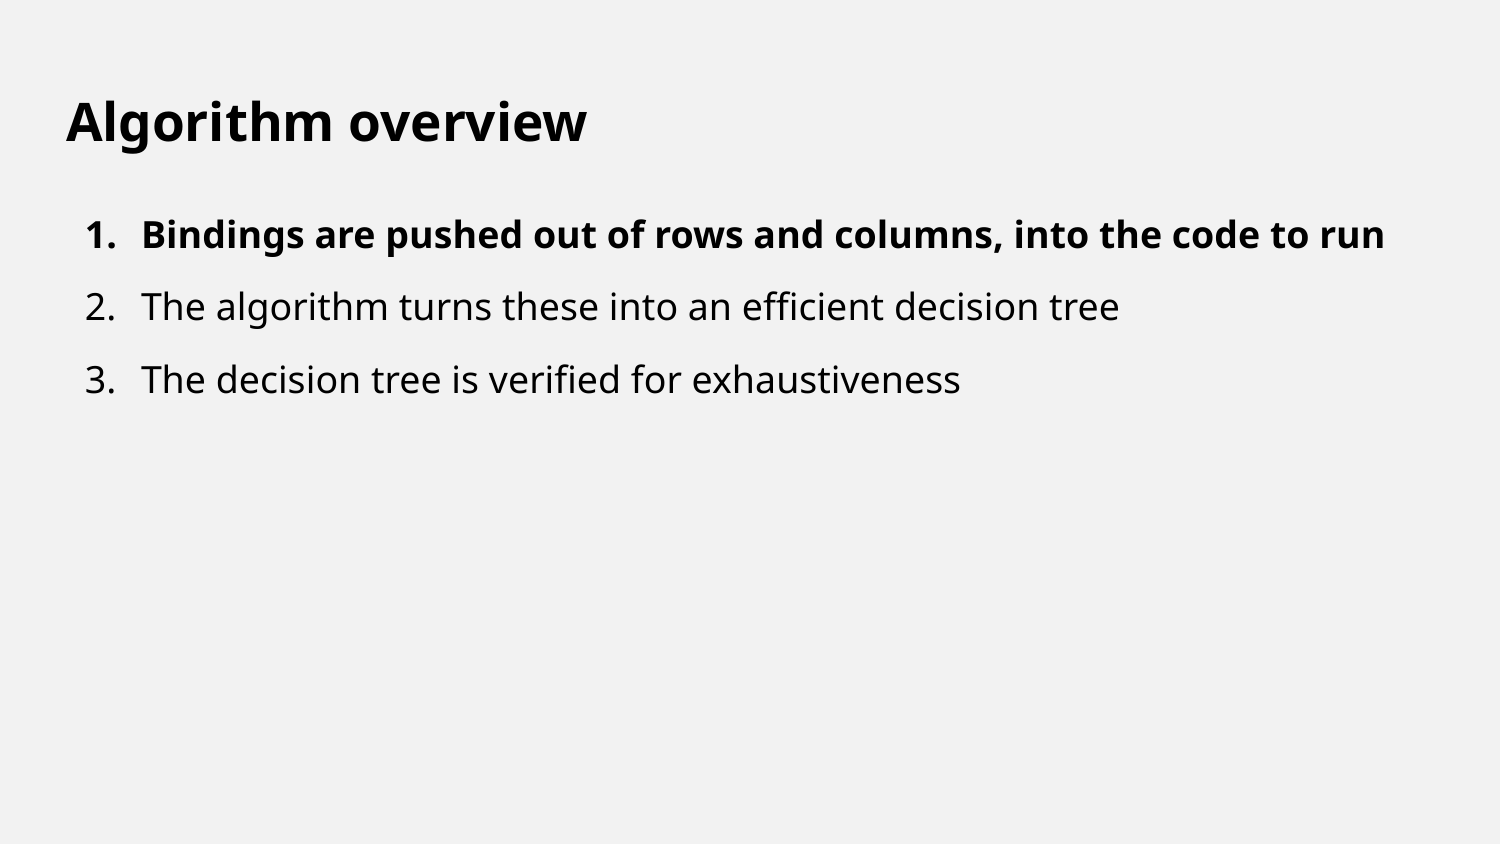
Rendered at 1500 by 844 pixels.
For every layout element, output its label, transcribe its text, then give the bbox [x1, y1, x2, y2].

title Algorithm overview [51, 72, 1449, 167]
list Bindings are pushed out of rows and columns, into the code to run The algorithm turns these into an efficient decision tree The decision tree is verified for exhaustiveness [51, 189, 1449, 750]
